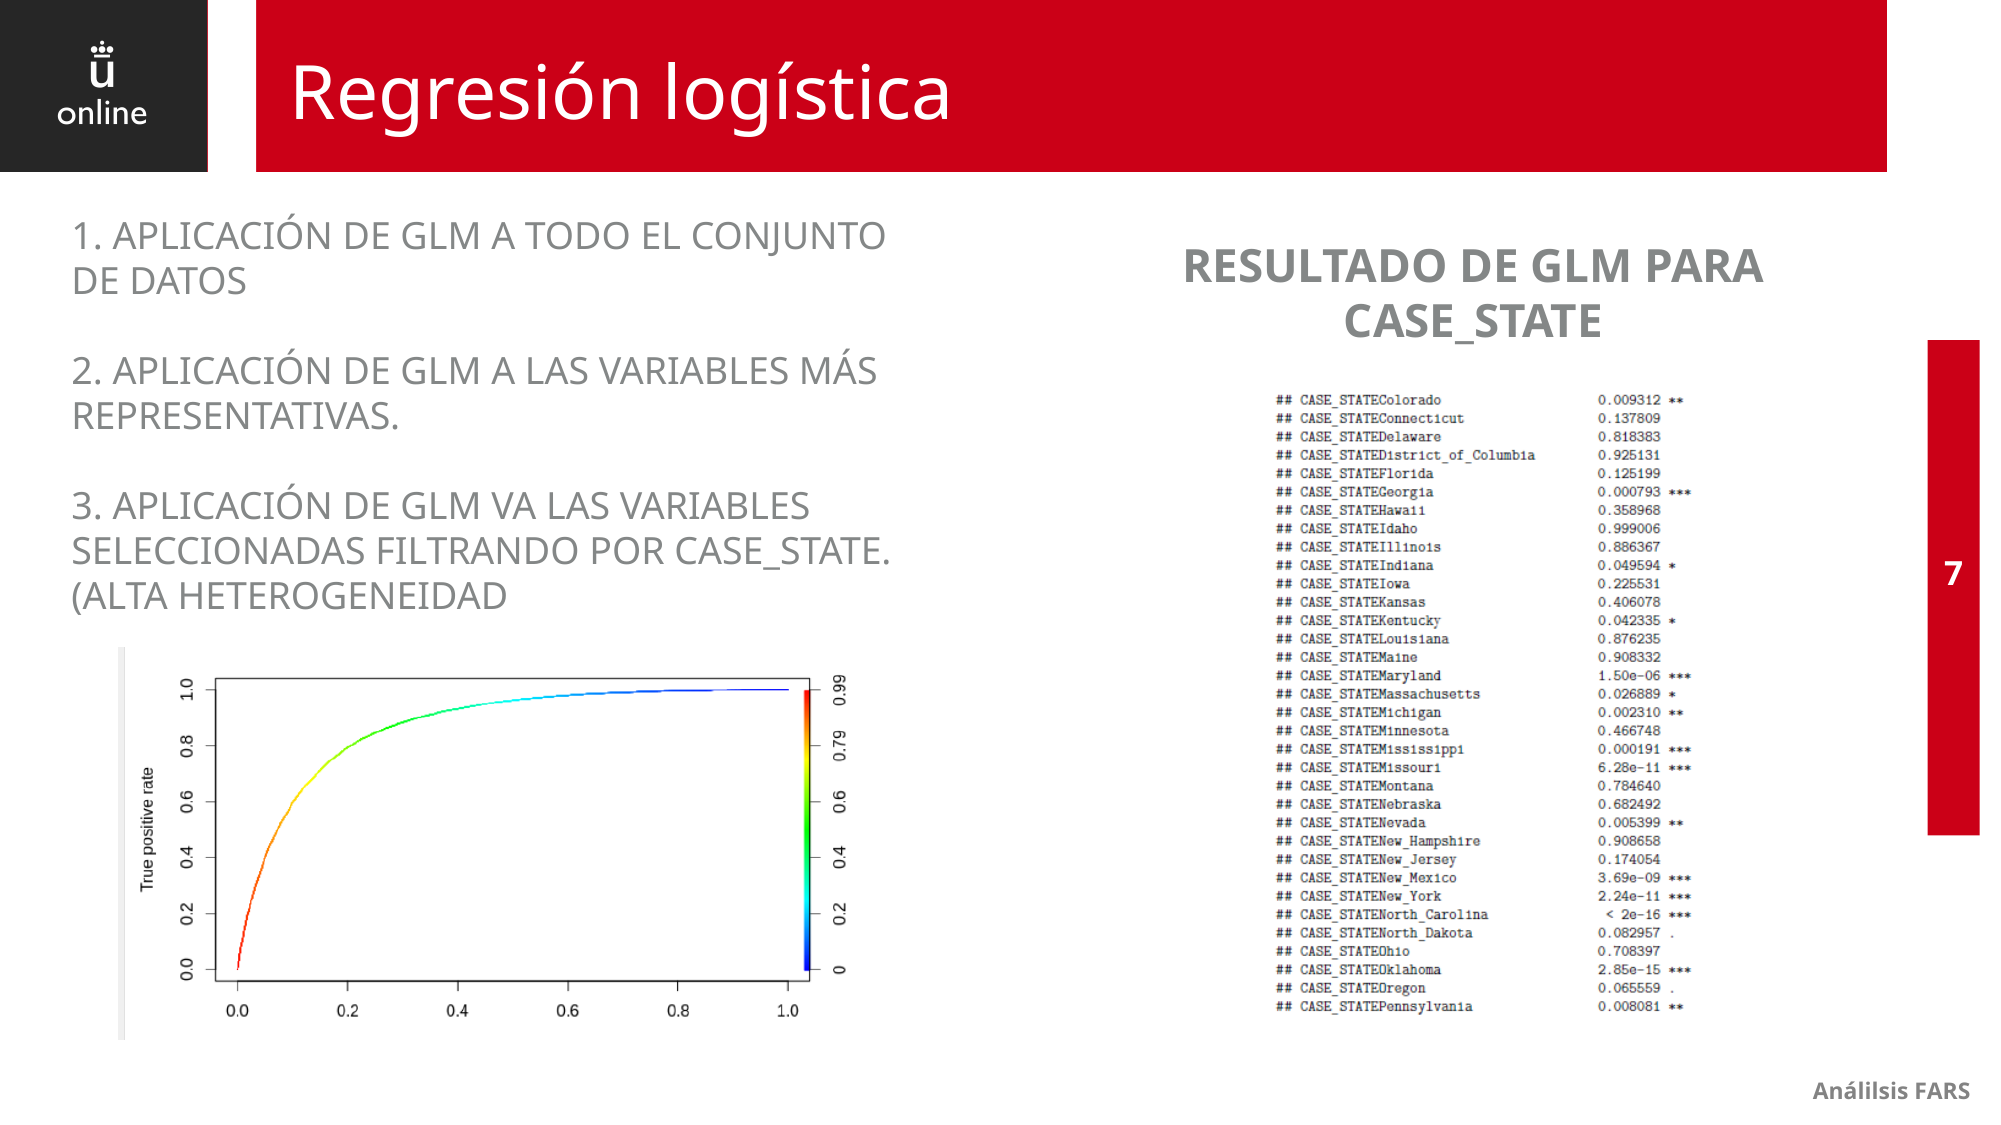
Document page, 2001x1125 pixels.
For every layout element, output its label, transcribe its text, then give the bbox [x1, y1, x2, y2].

footer Análilsis FARS [671, 1060, 1986, 1121]
picture [118, 647, 888, 1040]
text_box 1. Aplicación de glm a todo el conjunto de datos 2. aplicación de glm a las variables más representativas. 3. aplicación de glm va las variables seleccionadas filtrando por case_state. (alta heterogeneidad [71, 212, 934, 768]
title Regresión logística [274, 9, 1829, 142]
text_box RESULTADO DE GLM para case_state [1092, 236, 1855, 319]
picture [1260, 379, 1701, 1016]
picture [40, 26, 164, 150]
slide_number <número> [1898, 544, 2000, 605]
